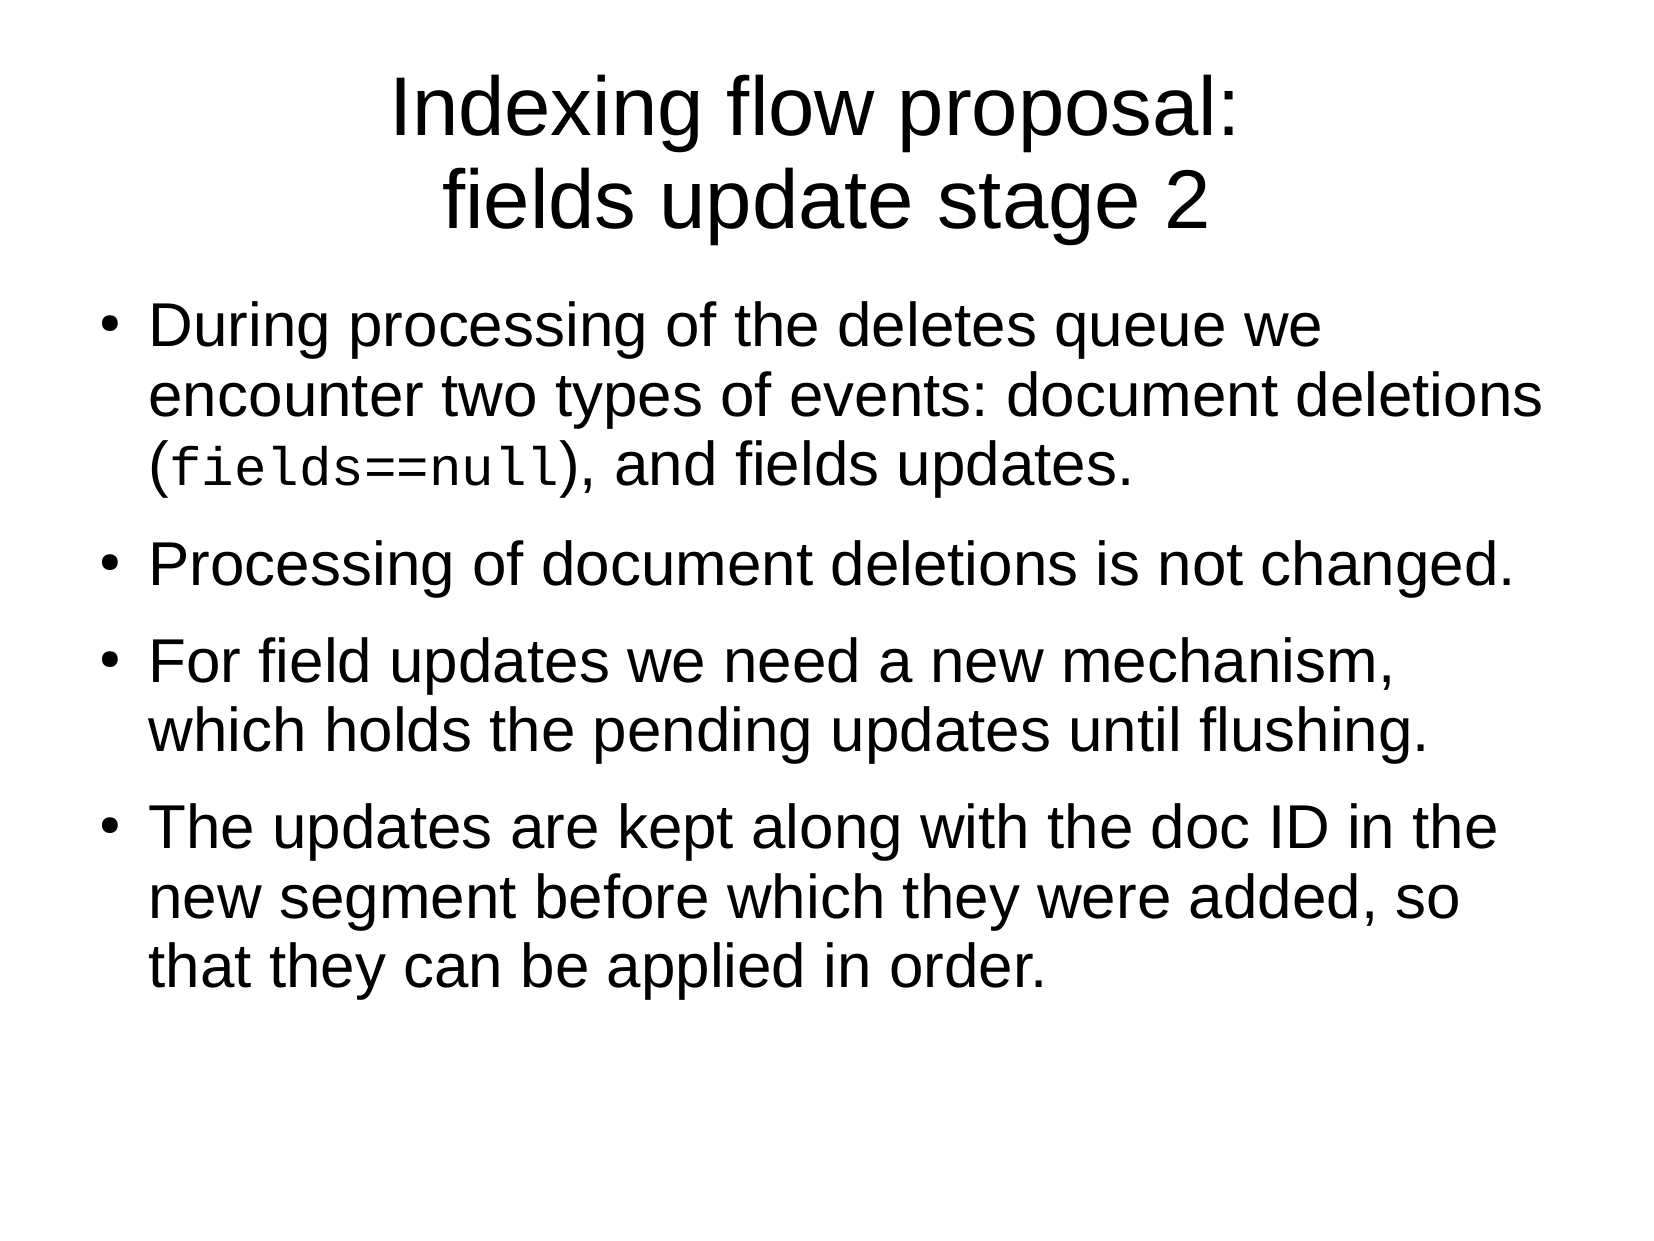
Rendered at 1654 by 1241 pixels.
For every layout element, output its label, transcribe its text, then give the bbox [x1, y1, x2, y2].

title Indexing flow proposal: fields update stage 2 [82, 49, 1571, 257]
list During processing of the deletes queue we encounter two types of events: document deletions (fields==null), and fields updates. Processing of document deletions is not changed. For field updates we need a new mechanism, which holds the pending updates until flushing. The updates are kept along with the doc ID in the new segment before which they were added, so that they can be applied in order. [82, 290, 1571, 1010]
